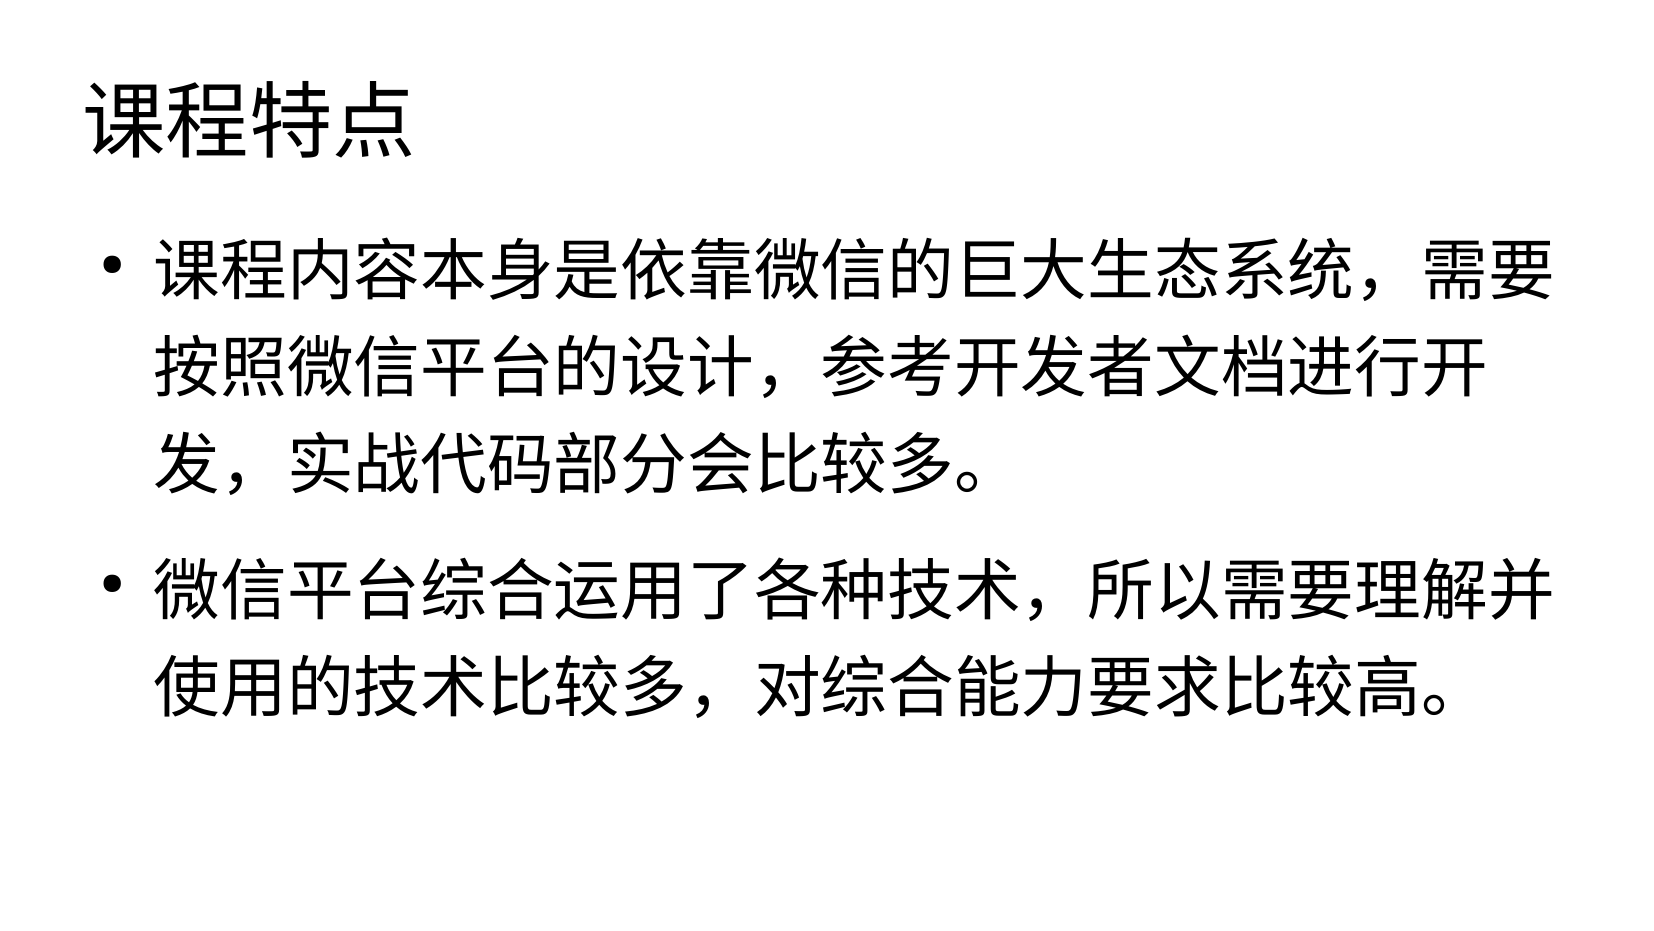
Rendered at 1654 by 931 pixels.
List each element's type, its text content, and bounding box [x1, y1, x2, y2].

list 课程内容本身是依靠微信的巨大生态系统，需要按照微信平台的设计，参考开发者文档进行开发，实战代码部分会比较多。 微信平台综合运用了各种技术，所以需要理解并使用的技术比较多，对综合能力要求比较高。 [82, 217, 1571, 848]
title 课程特点 [82, 37, 1571, 193]
